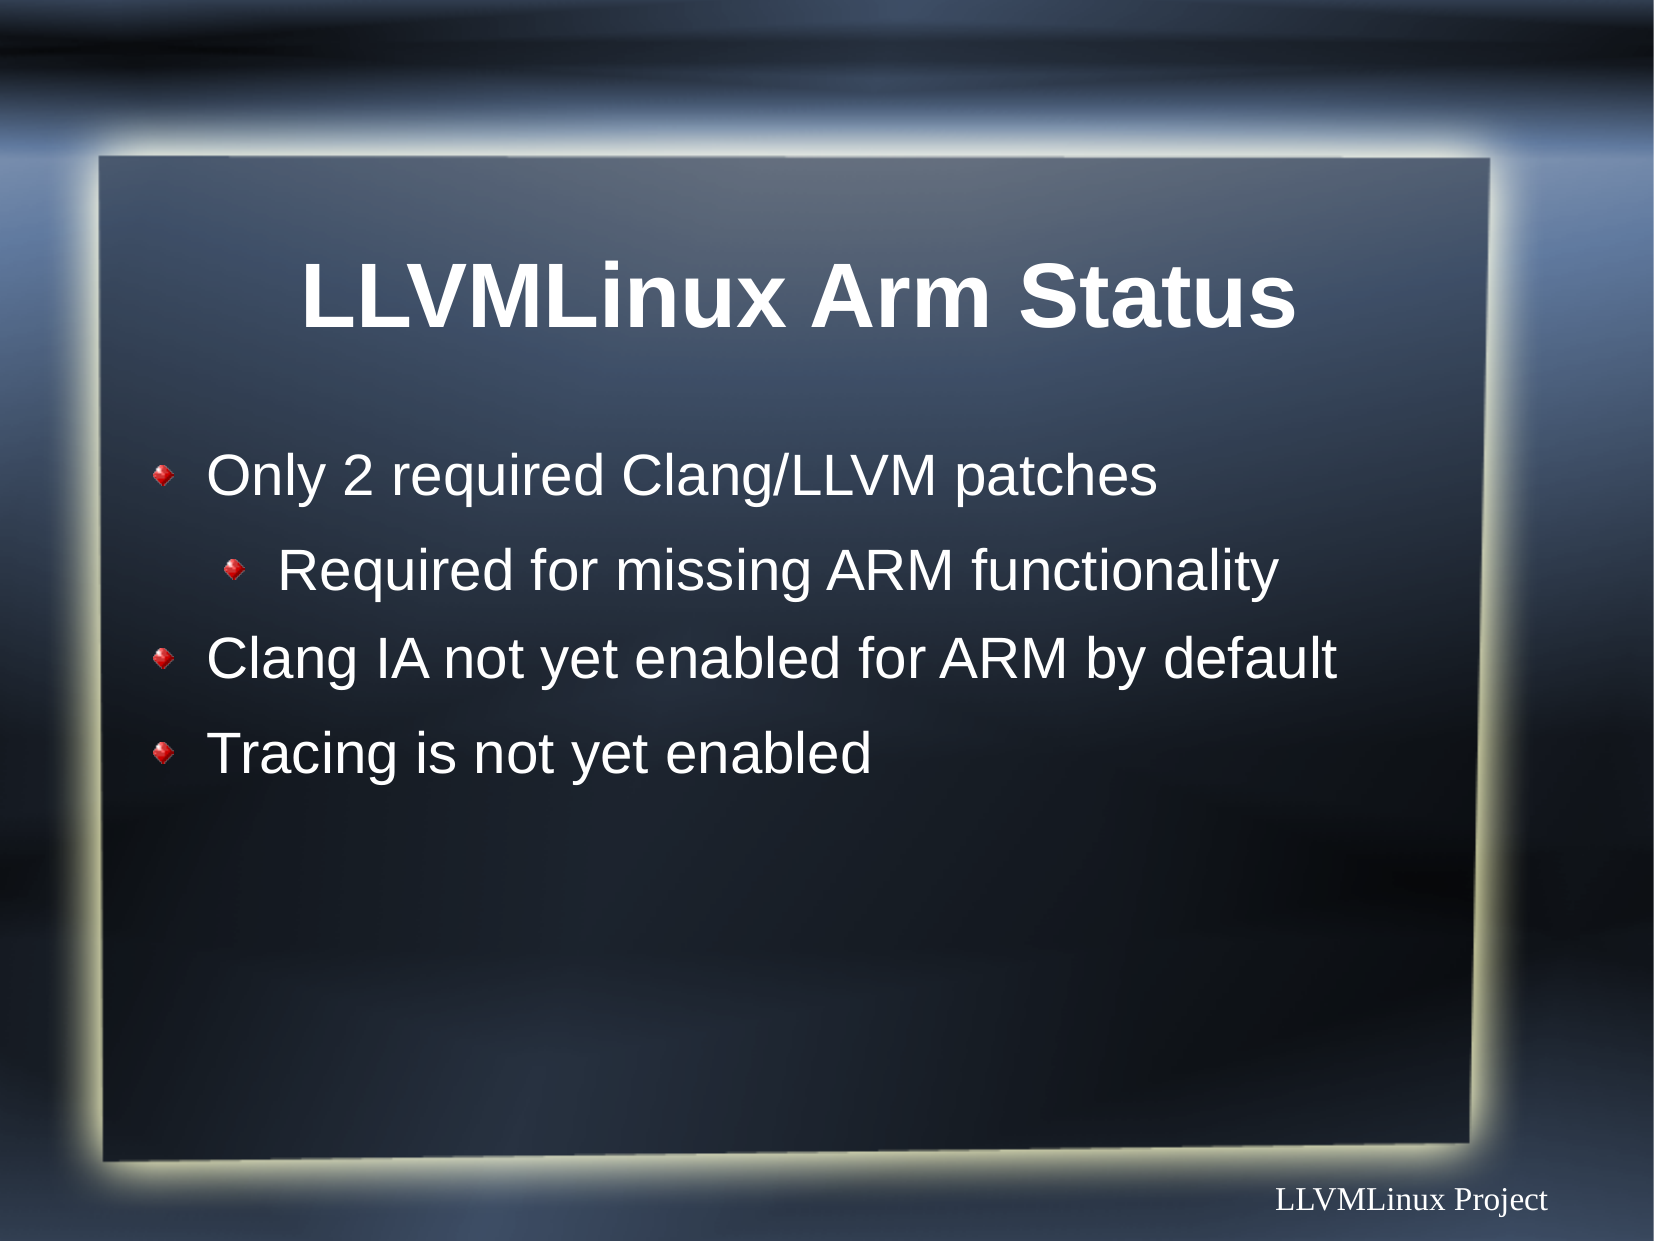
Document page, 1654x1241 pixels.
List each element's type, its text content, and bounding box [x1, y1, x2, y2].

title LLVMLinux Arm Status [124, 177, 1477, 414]
picture [0, 0, 1654, 1241]
list Only 2 required Clang/LLVM patches Required for missing ARM functionality Clang IA not yet enabled for ARM by default Tracing is not yet enabled [135, 442, 1447, 1163]
